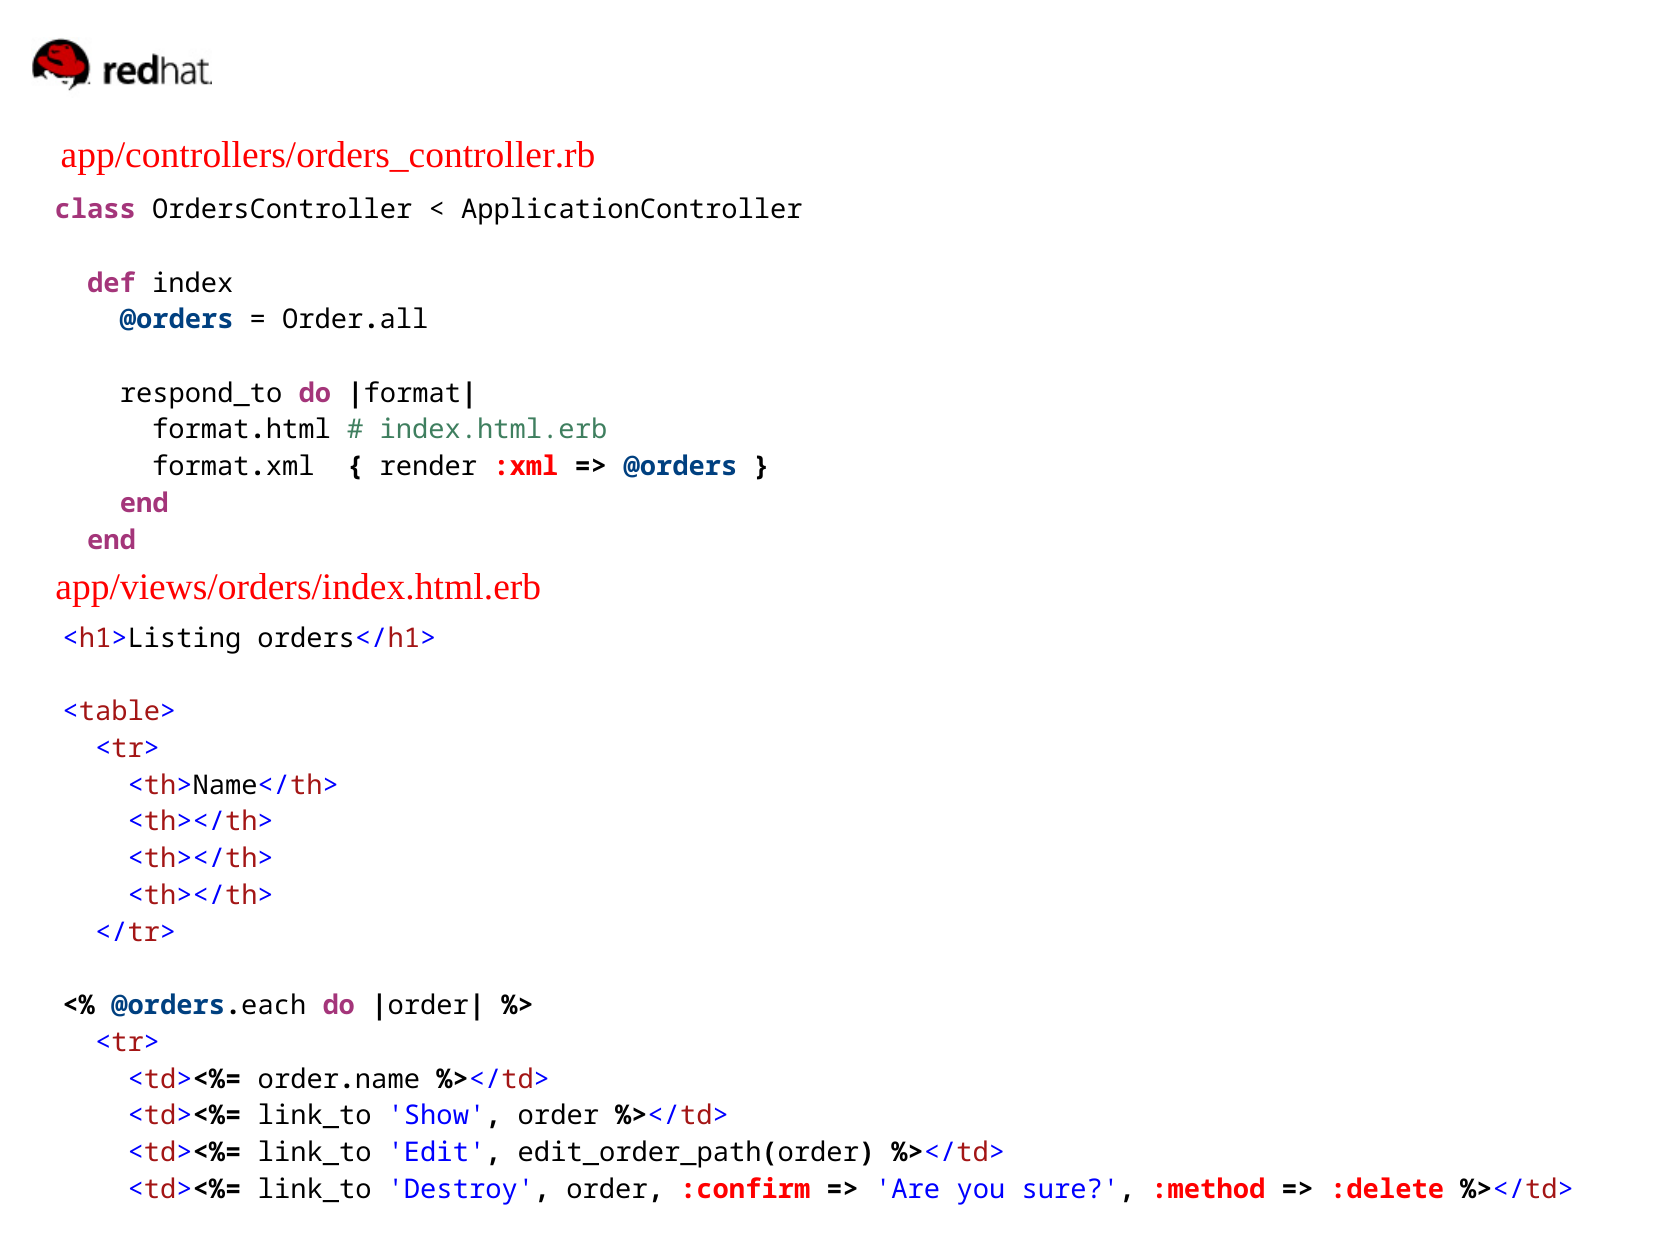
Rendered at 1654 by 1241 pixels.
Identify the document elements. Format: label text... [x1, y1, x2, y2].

text_box app/views/orders/index.html.erb [55, 566, 543, 612]
picture [31, 37, 212, 98]
text_box class OrdersController < ApplicationController def index @orders = Order.all respond_to do |format| format.html # index.html.erb format.xml { render :xml => @orders } end end [54, 189, 803, 503]
text_box app/controllers/orders_controller.rb [60, 134, 597, 181]
text_box <h1>Listing orders</h1> <table> <tr> <th>Name</th> <th></th> <th></th> <th></th> </tr> <% @orders.each do |order| %> <tr> <td><%= order.name %></td> <td><%= link_to 'Show', order %></td> <td><%= link_to 'Edit', edit_order_path(order) %></td> <td><%= link_to 'Destroy', order, :confirm => 'Are you sure?', :method => :delete %></td> [62, 618, 1574, 1119]
